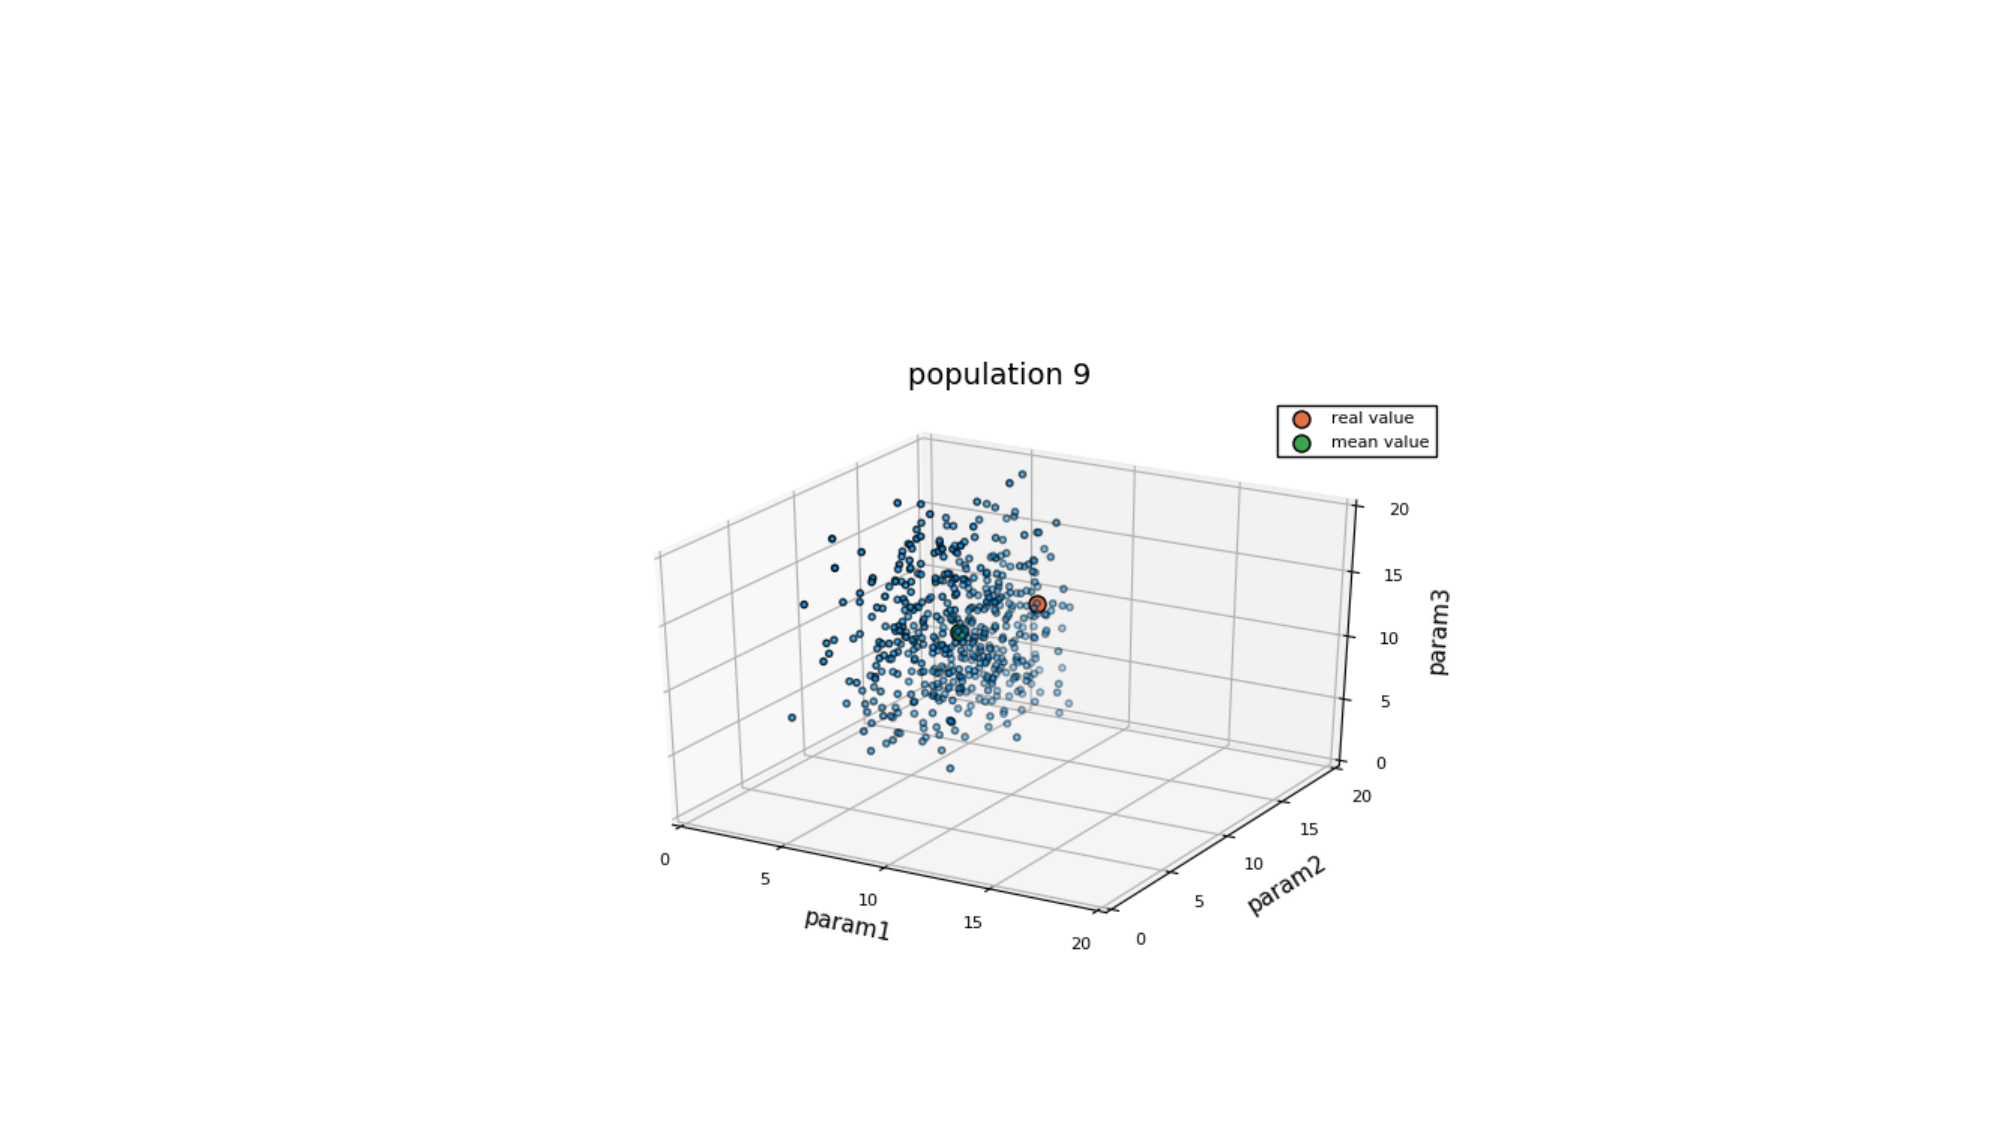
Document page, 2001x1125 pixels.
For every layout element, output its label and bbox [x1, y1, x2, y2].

picture [549, 356, 1450, 957]
